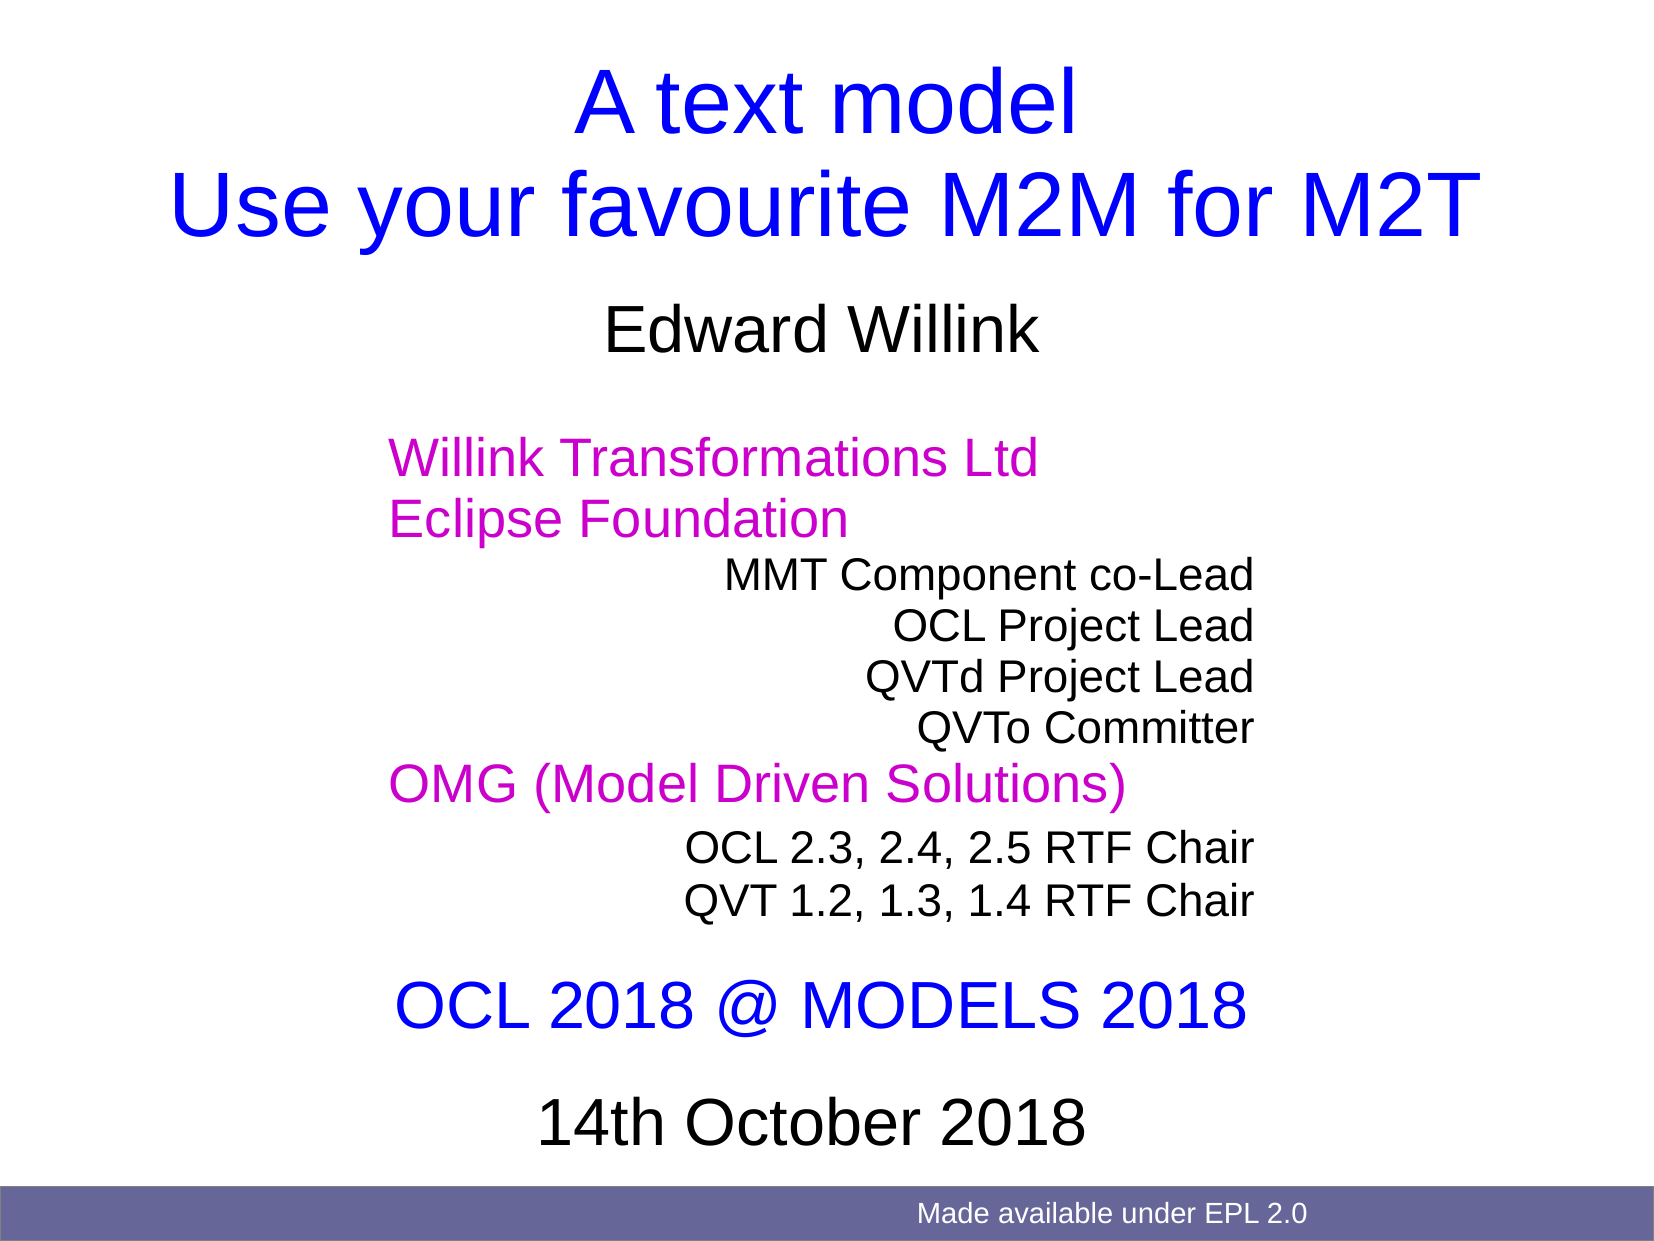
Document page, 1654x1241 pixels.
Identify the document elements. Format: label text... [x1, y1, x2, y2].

subtitle Edward Willink Willink Transformations Ltd Eclipse Foundation MMT Component co-Lead OCL Project Lead QVTd Project Lead QVTo Committer OMG (Model Driven Solutions) OCL 2.3, 2.4, 2.5 RTF Chair QVT 1.2, 1.3, 1.4 RTF Chair OCL 2018 @ MODELS 2018 14th October 2018 [388, 292, 1255, 1160]
title A text model Use your favourite M2M for M2T [82, 50, 1571, 256]
